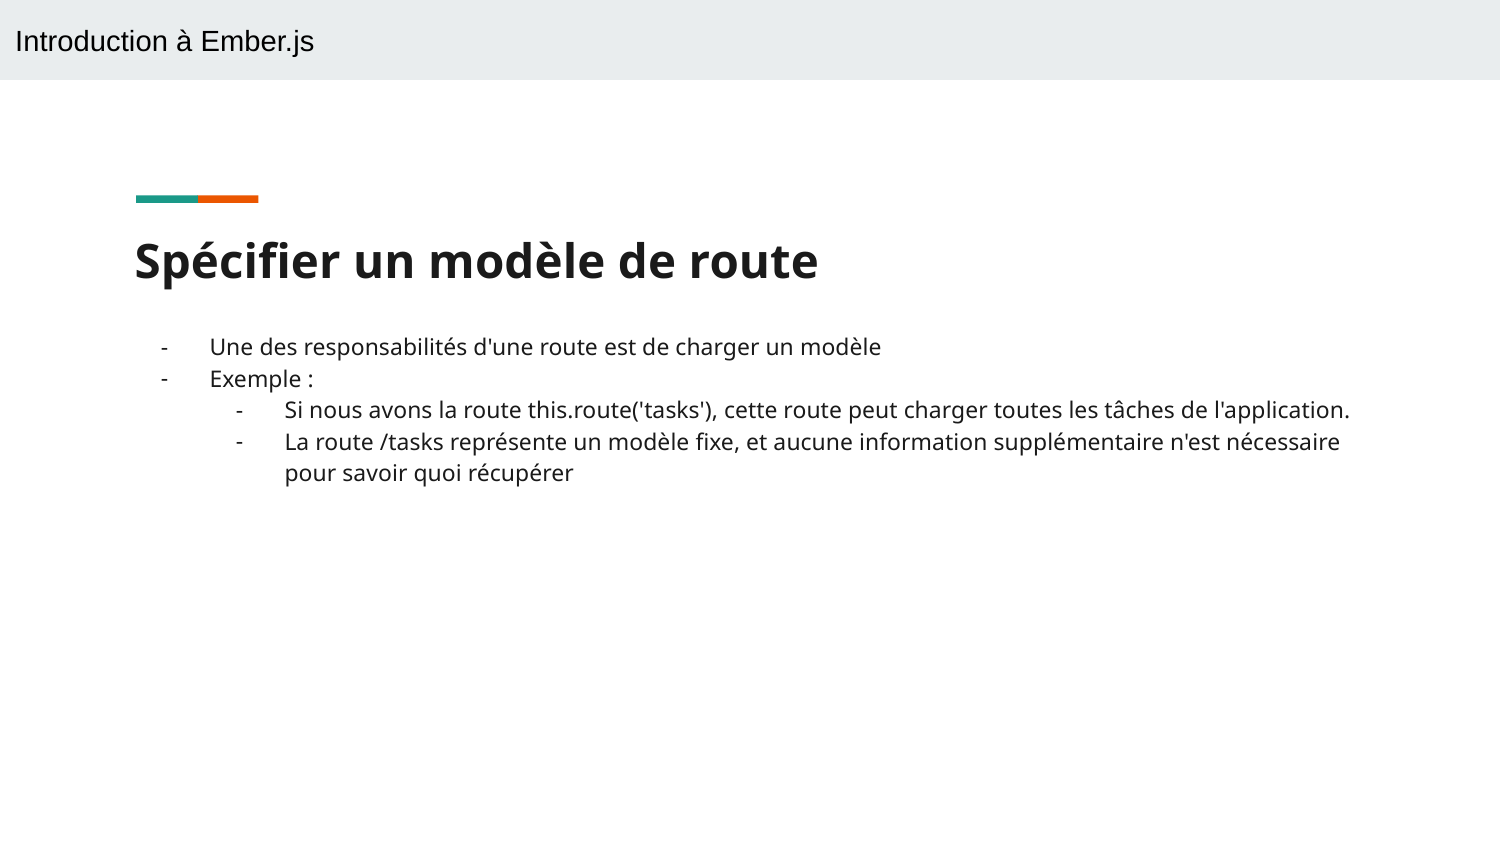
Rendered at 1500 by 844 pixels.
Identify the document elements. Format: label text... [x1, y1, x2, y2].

title Spécifier un modèle de route [119, 216, 1381, 305]
list Une des responsabilités d'une route est de charger un modèle Exemple : Si nous avons la route this.route('tasks'), cette route peut charger toutes les tâches de l'application. La route /tasks représente un modèle fixe, et aucune information supplémentaire n'est nécessaire pour savoir quoi récupérer [119, 313, 1381, 810]
